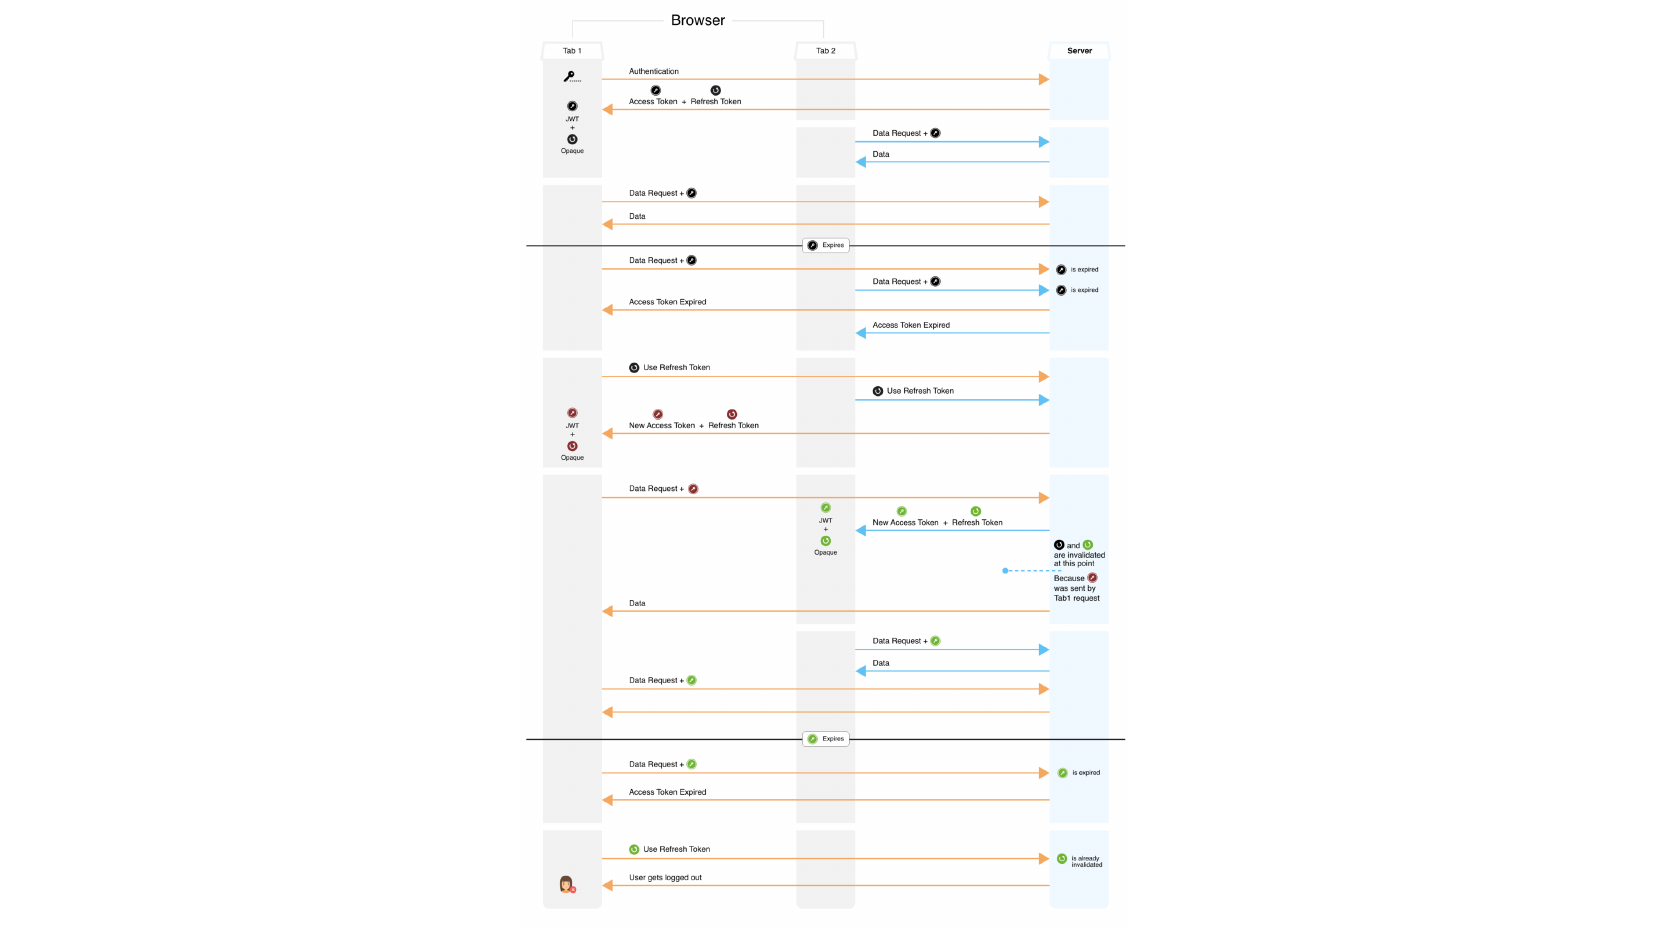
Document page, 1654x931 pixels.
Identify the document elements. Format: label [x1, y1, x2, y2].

picture [518, 0, 1133, 930]
